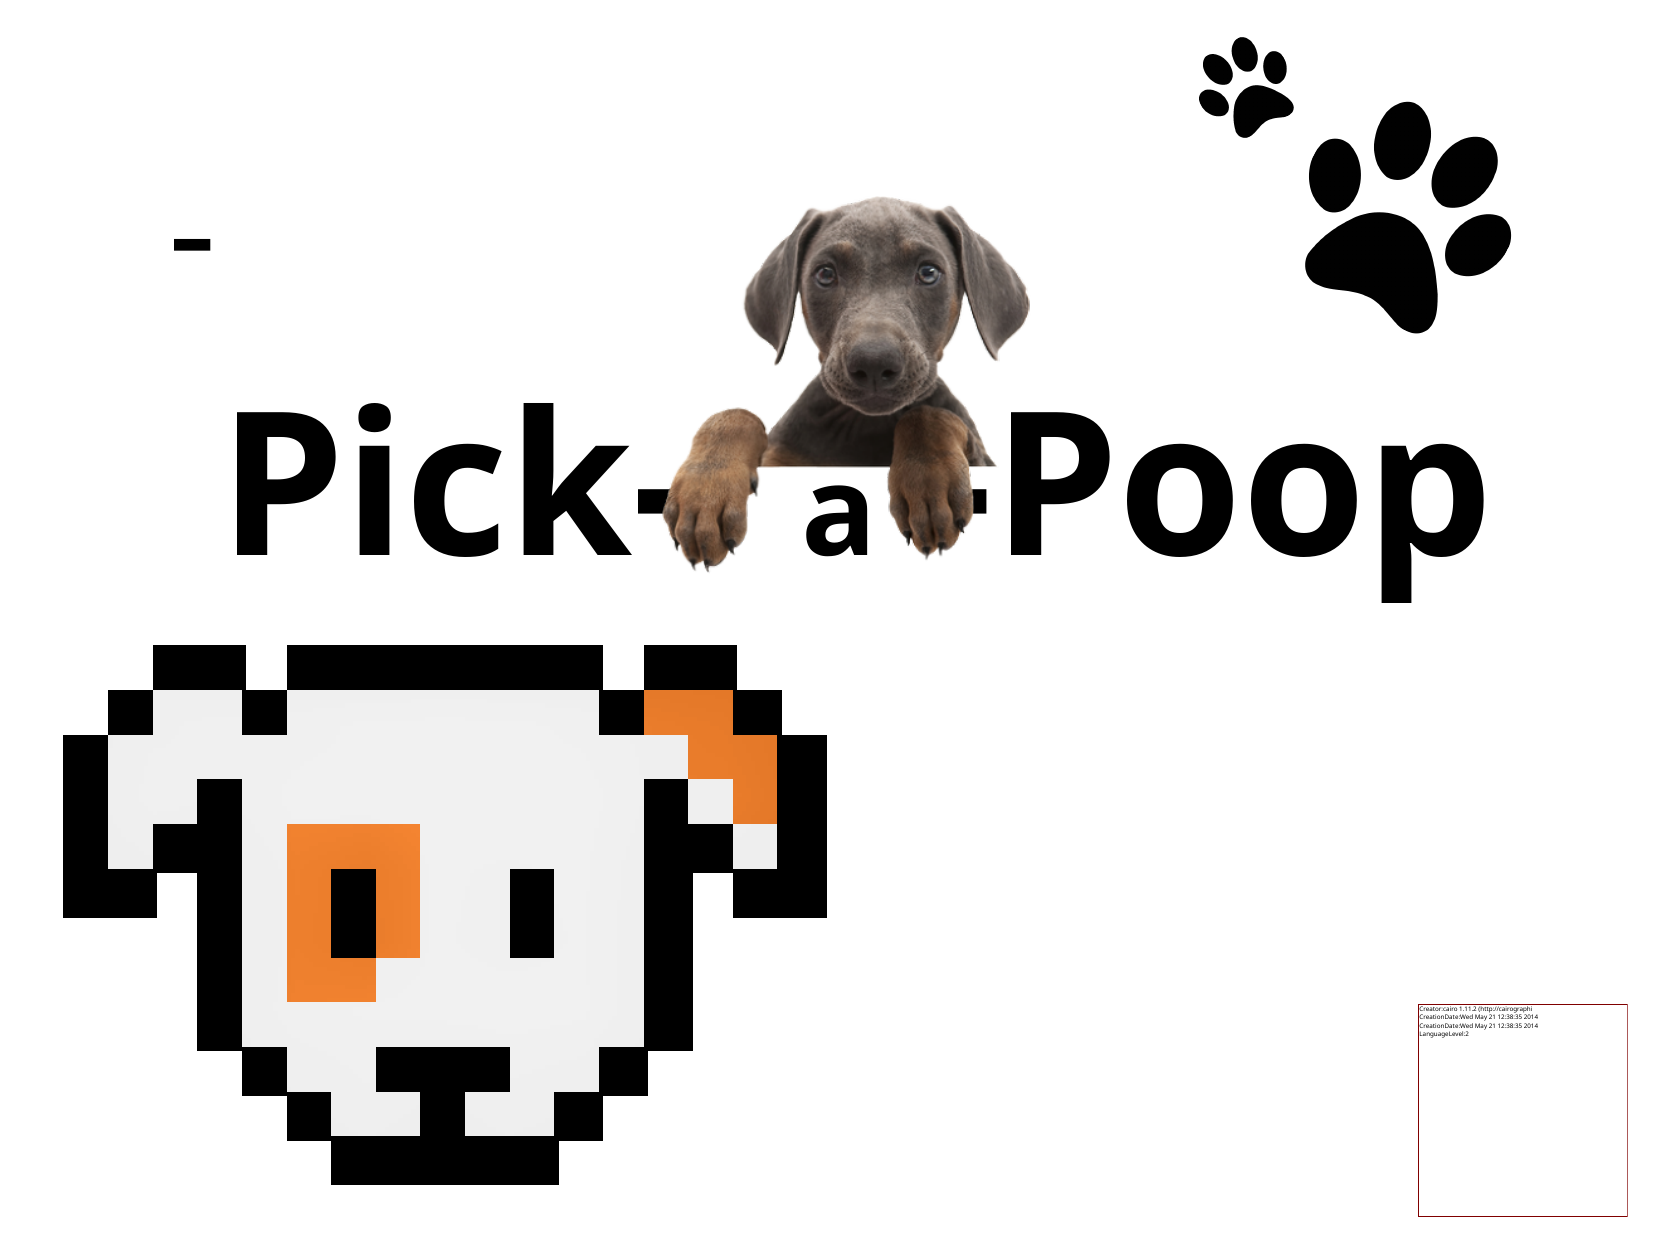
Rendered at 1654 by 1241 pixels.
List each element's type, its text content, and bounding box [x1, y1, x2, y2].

text_box Pick- a -Poop [0, 334, 1654, 922]
picture [1417, 1003, 1628, 1217]
picture [1261, 72, 1548, 355]
picture [55, 579, 827, 1217]
text_box - [153, 118, 567, 332]
picture [1181, 23, 1309, 150]
picture [661, 196, 1031, 575]
